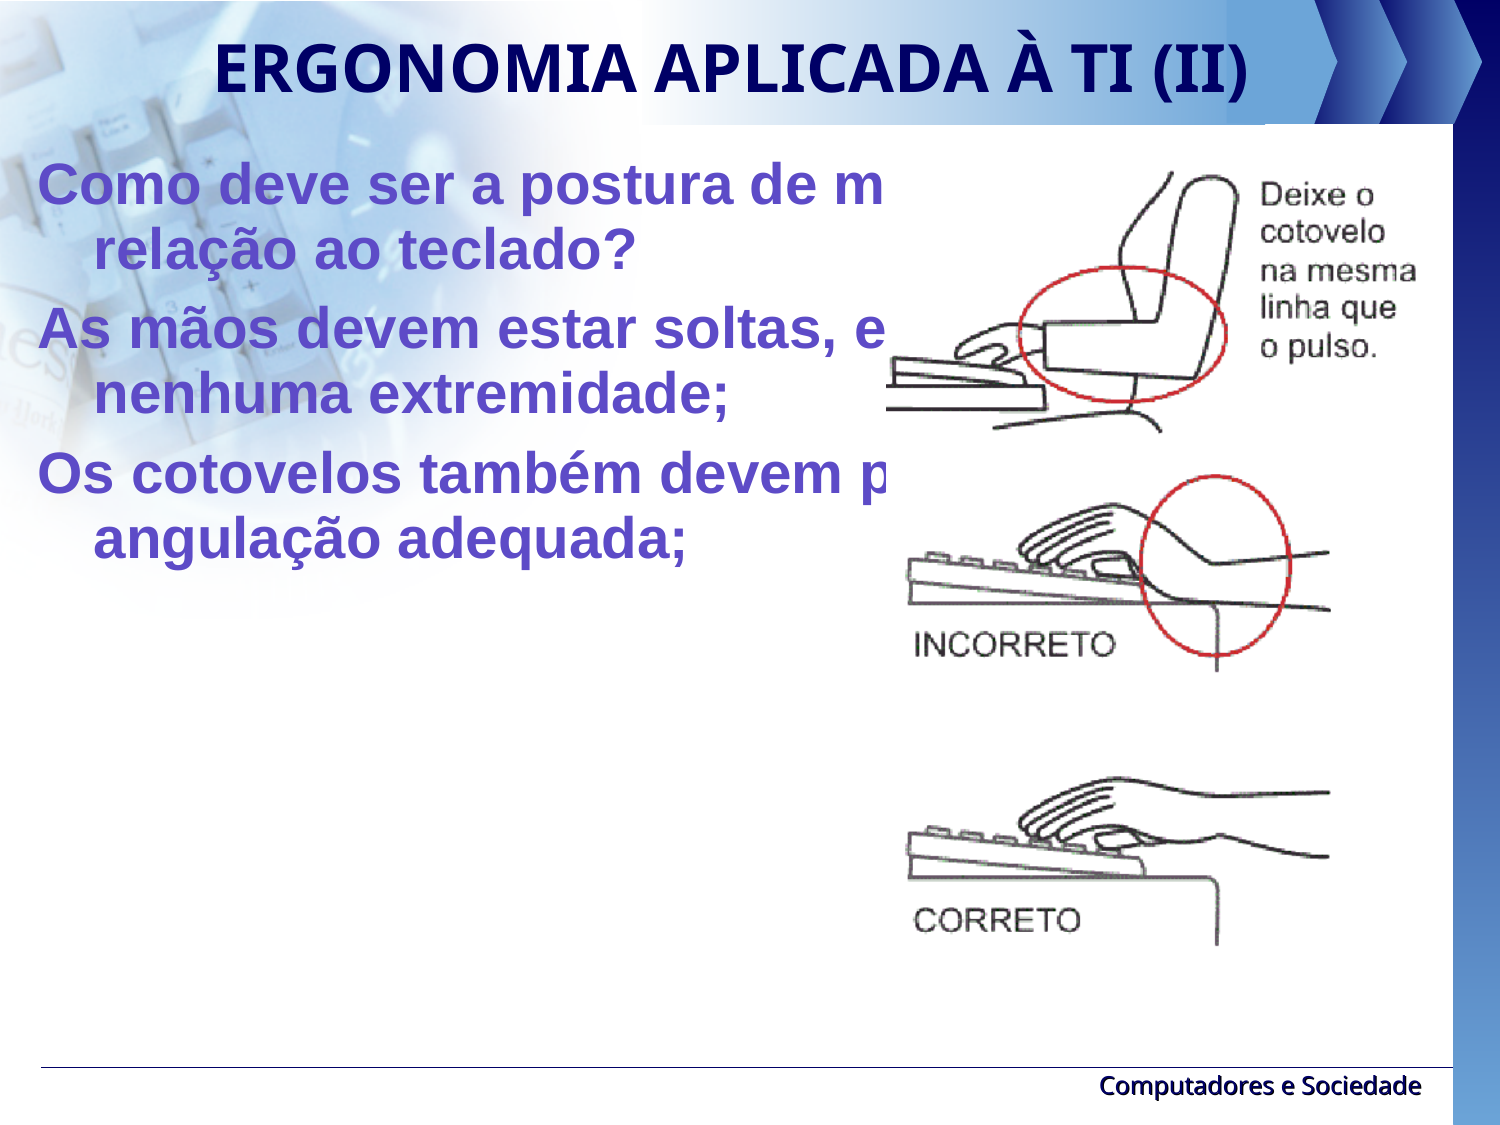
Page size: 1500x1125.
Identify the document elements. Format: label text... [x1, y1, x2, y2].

title ERGONOMIA APLICADA À TI (II) [74, 0, 1388, 155]
picture [886, 149, 1426, 1049]
list Como deve ser a postura de mãos e braços em relação ao teclado? As mãos devem estar soltas, e nao apoiadas em nenhuma extremidade; Os cotovelos também devem permanecer na angulação adequada; [37, 151, 715, 1051]
